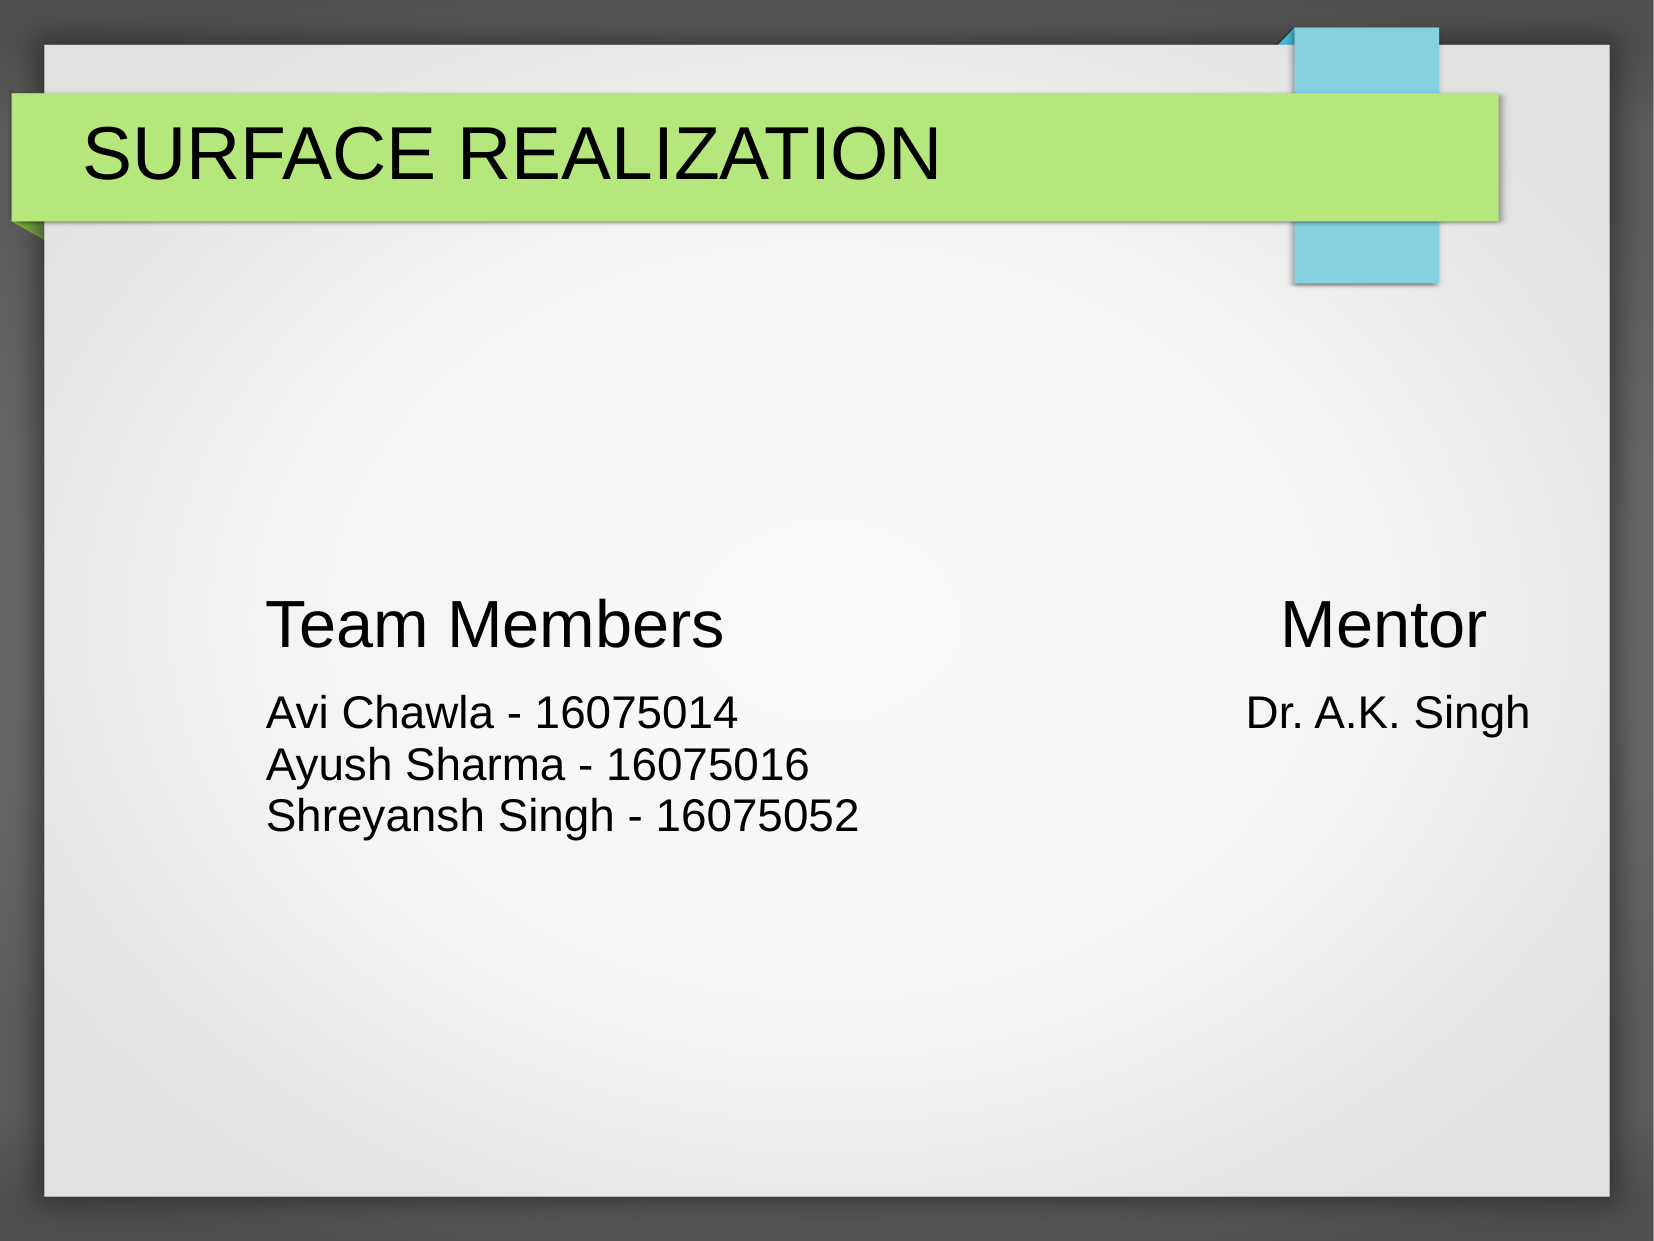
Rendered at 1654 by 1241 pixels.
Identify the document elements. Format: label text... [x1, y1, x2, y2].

picture [0, 0, 1654, 1241]
title SURFACE REALIZATION [82, 94, 1264, 213]
subtitle Team Members Mentor Avi Chawla - 16075014 Dr. A.K. Singh Ayush Sharma - 16075016 Shreyansh Singh - 16075052 [265, 354, 1595, 1074]
